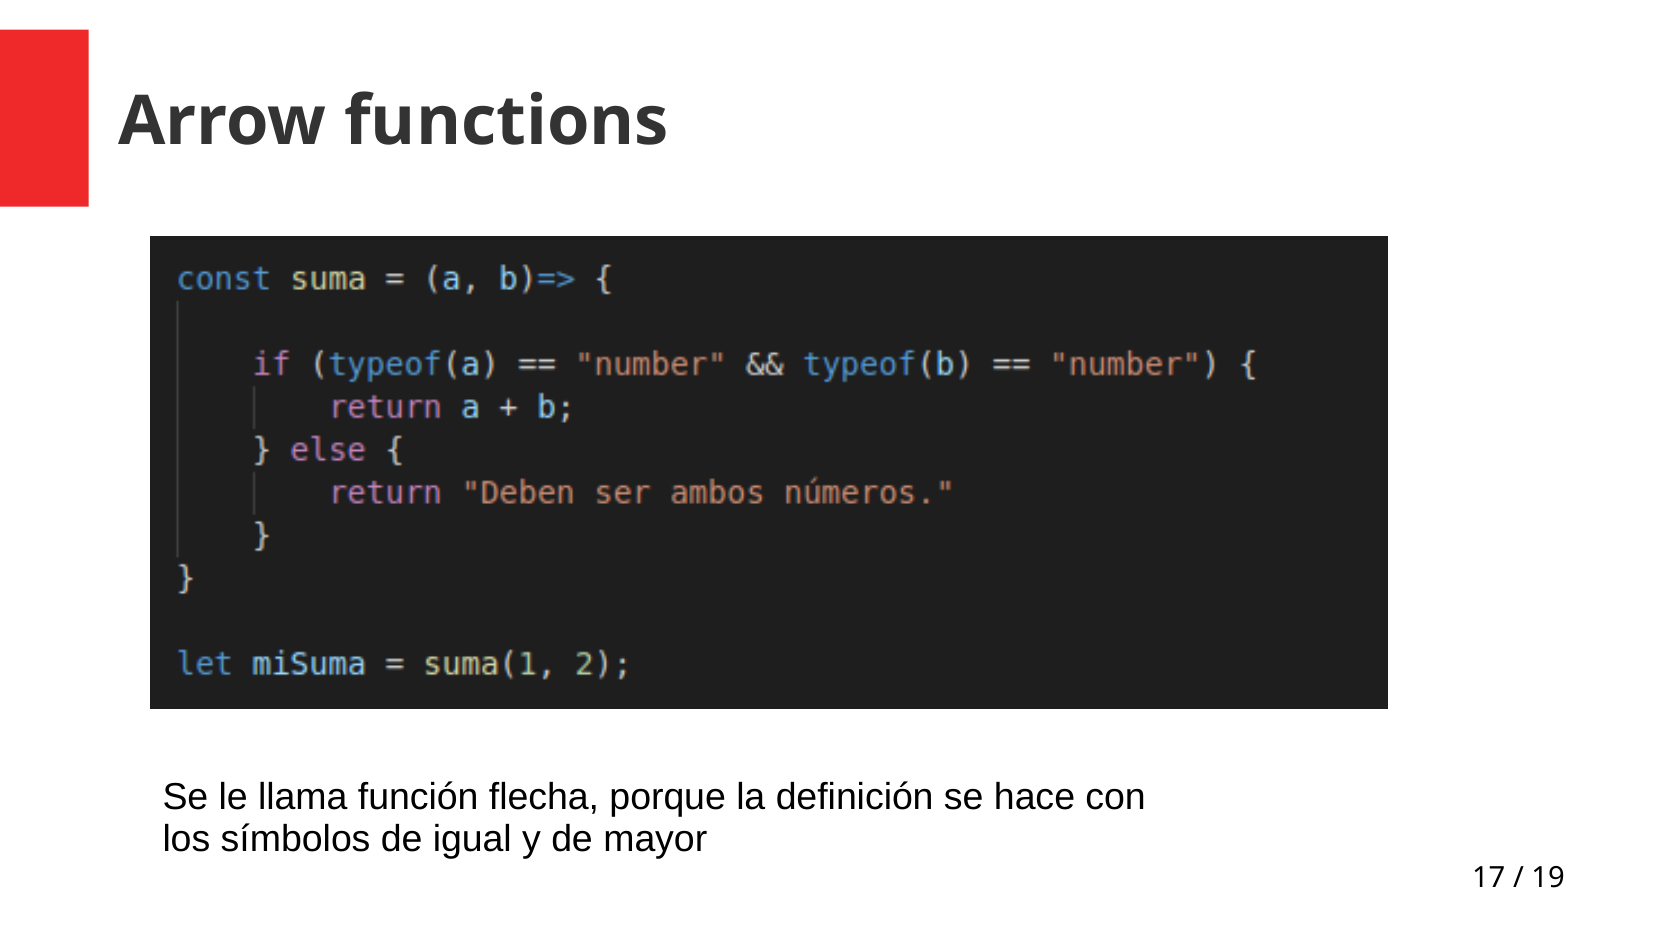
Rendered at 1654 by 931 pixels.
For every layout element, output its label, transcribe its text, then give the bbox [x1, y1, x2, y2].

text_box Se le llama función flecha, porque la definición se hace con los símbolos de igual y de mayor [147, 767, 1161, 867]
picture [150, 236, 1388, 709]
title Arrow functions [118, 29, 1595, 207]
